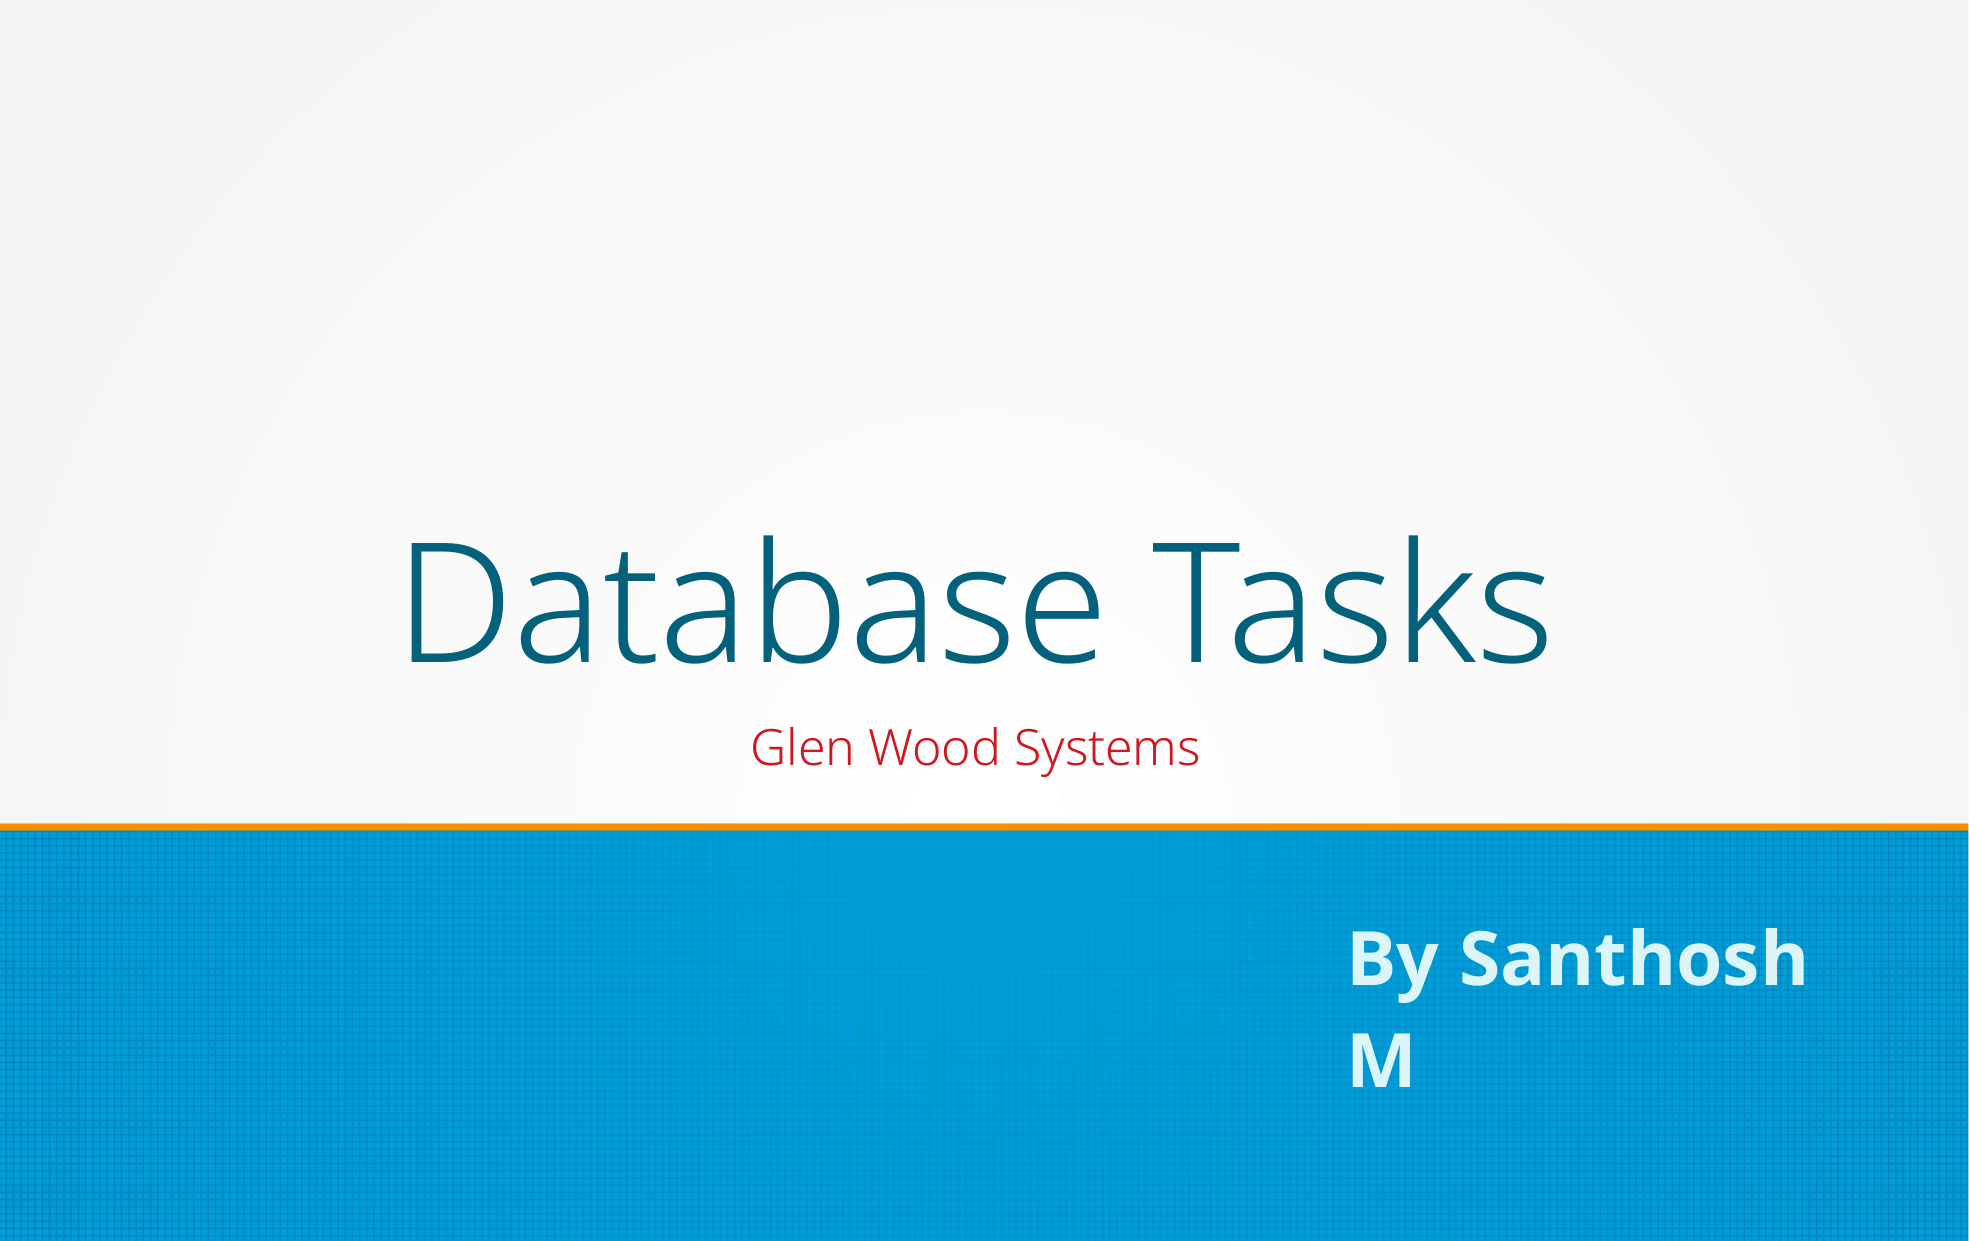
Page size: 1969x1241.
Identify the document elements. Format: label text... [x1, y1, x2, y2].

picture [0, 0, 1969, 830]
title Database Tasks Glen Wood Systems [90, 49, 1862, 781]
subtitle By Santhosh M [1346, 855, 1861, 1111]
